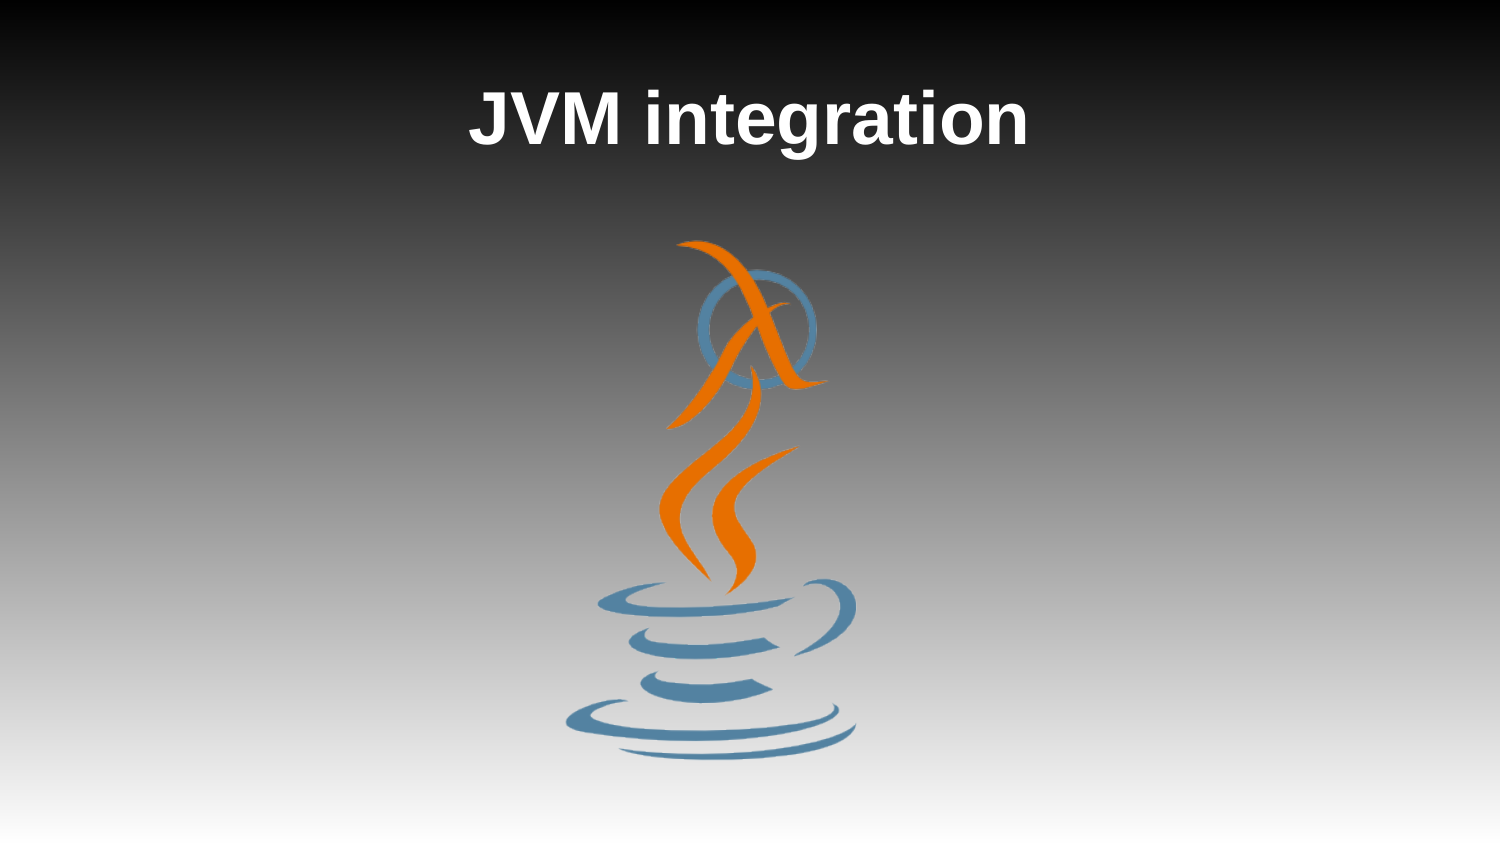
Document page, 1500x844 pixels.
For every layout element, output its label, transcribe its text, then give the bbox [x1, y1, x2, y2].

title JVM integration [75, 33, 1425, 175]
picture [554, 196, 873, 781]
